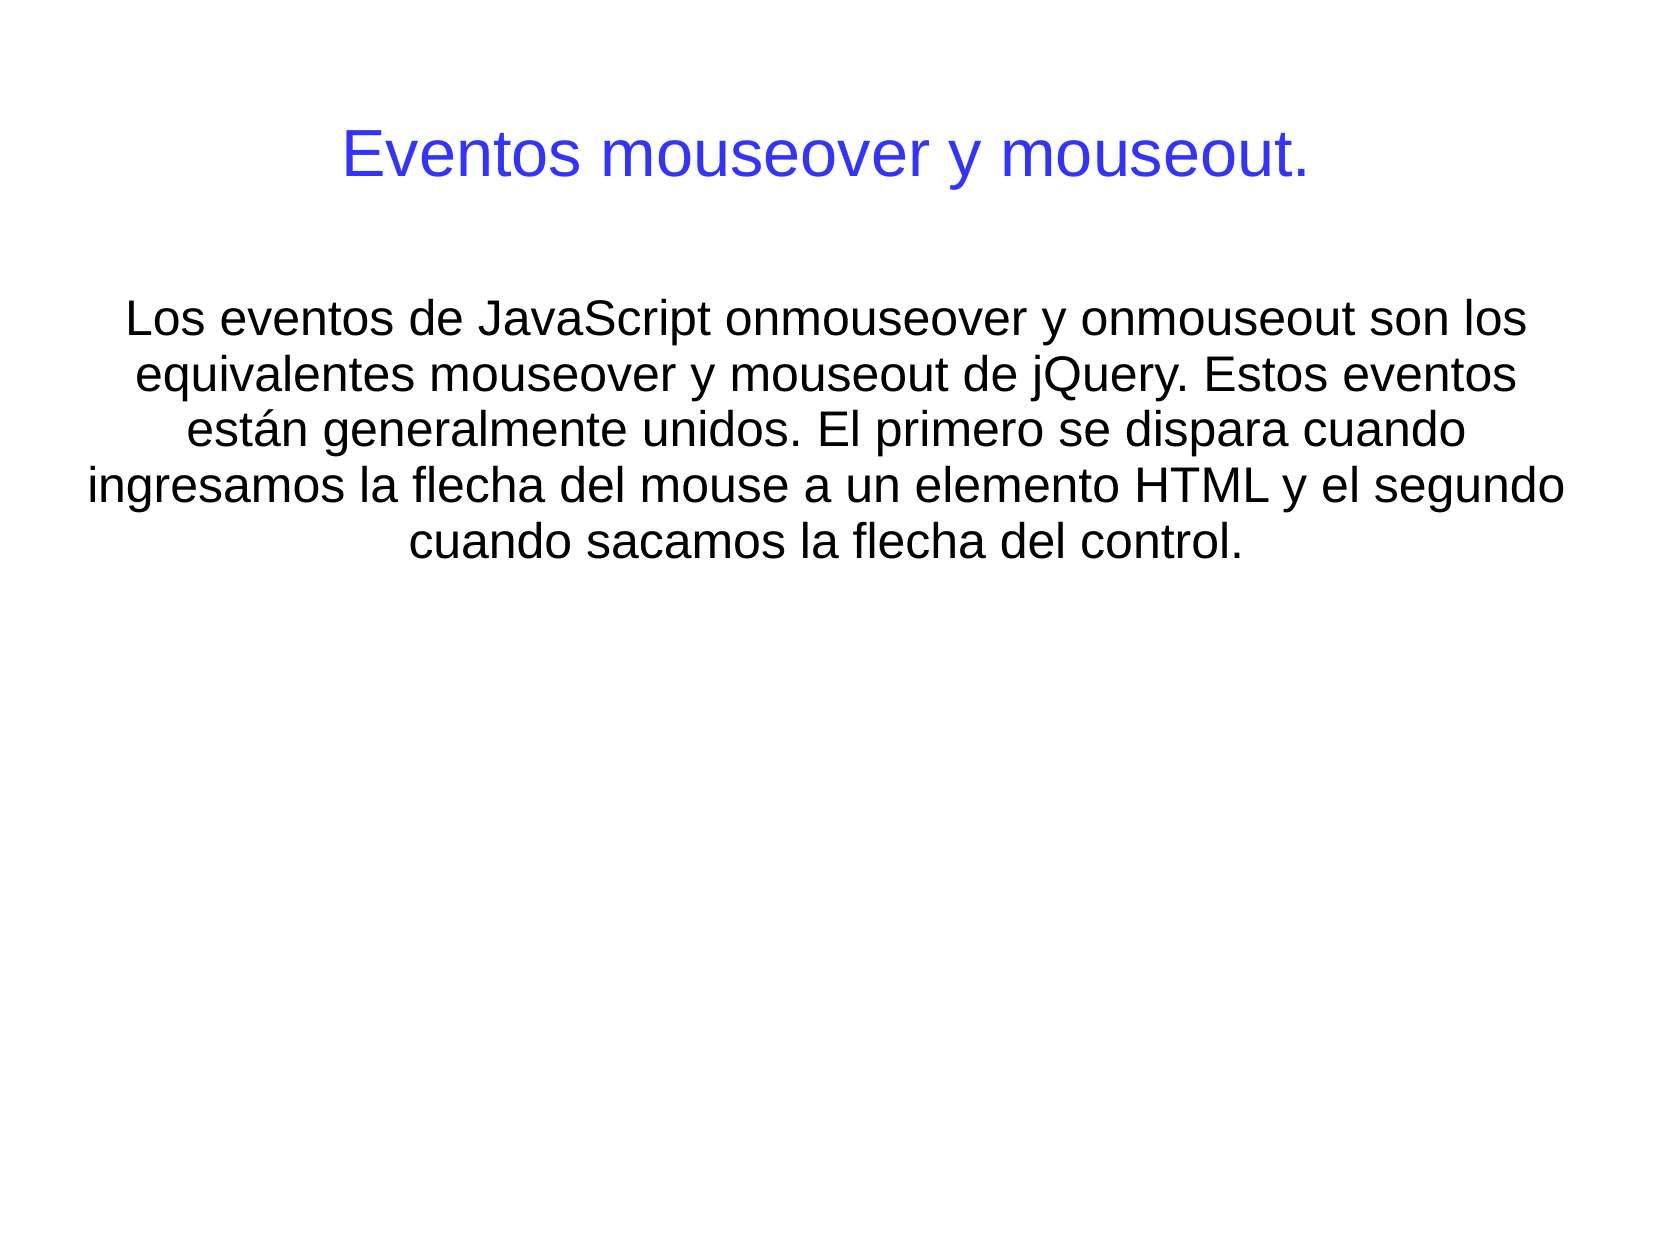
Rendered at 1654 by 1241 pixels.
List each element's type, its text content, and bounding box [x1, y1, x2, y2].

title Eventos mouseover y mouseout. [82, 49, 1571, 257]
list Los eventos de JavaScript onmouseover y onmouseout son los equivalentes mouseover y mouseout de jQuery. Estos eventos están generalmente unidos. El primero se dispara cuando ingresamos la flecha del mouse a un elemento HTML y el segundo cuando sacamos la flecha del control. [82, 290, 1571, 1010]
